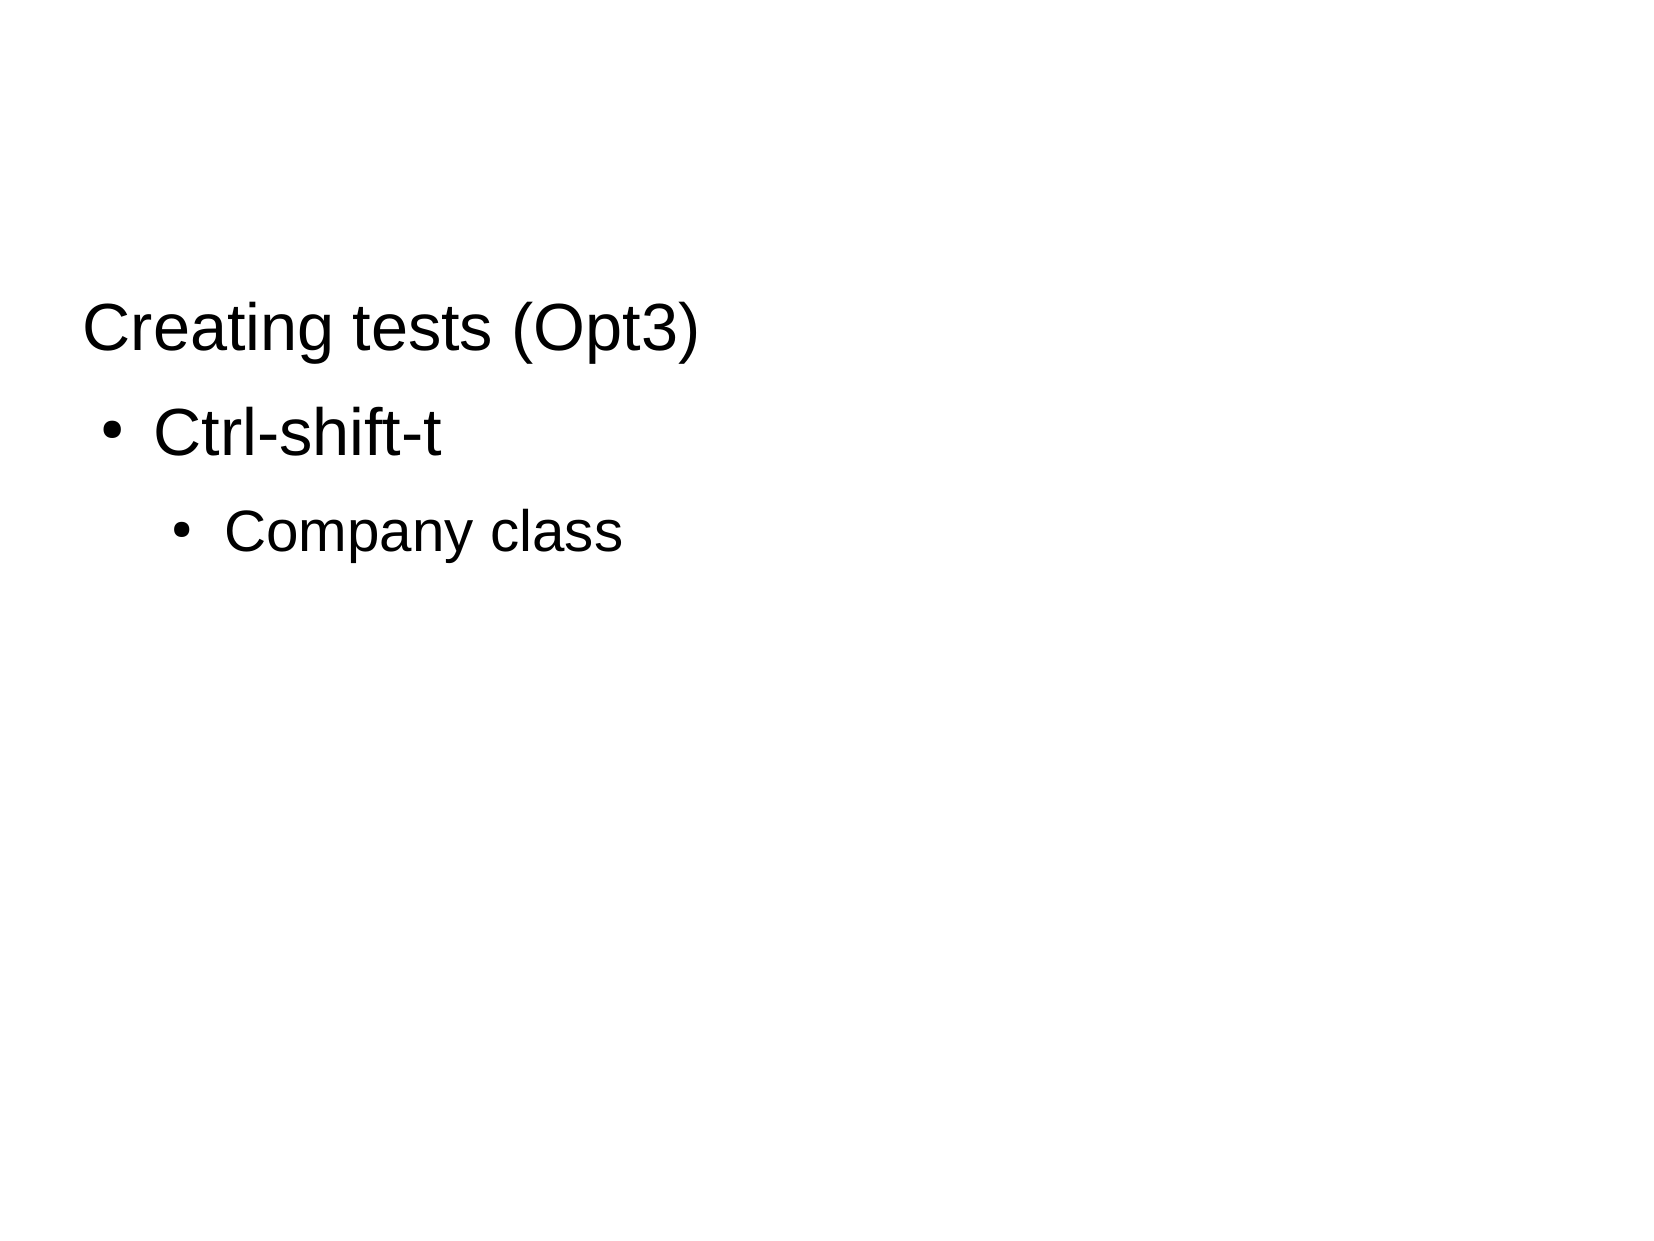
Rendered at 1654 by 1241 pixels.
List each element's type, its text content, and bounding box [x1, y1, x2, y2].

list Creating tests (Opt3) Ctrl-shift-t Company class [82, 290, 1571, 1109]
